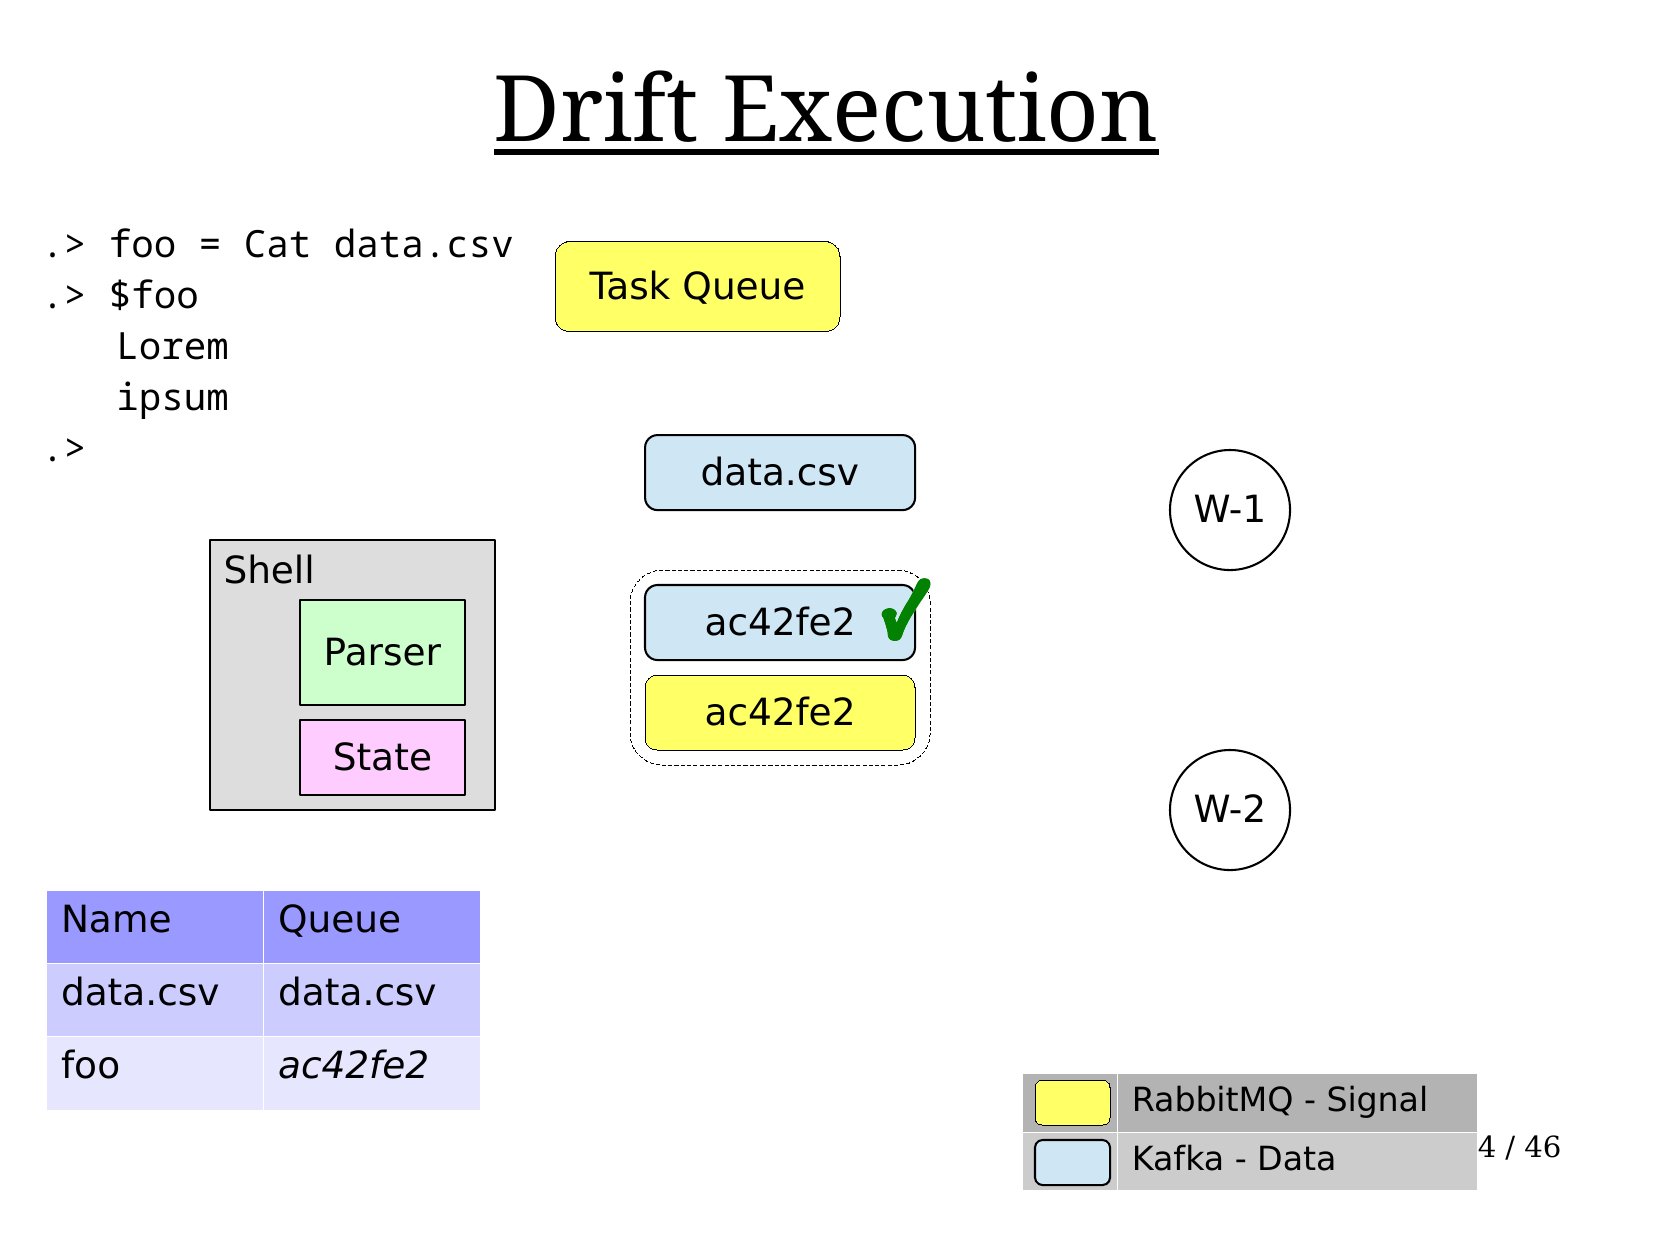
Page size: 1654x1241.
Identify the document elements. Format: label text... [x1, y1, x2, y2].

text_box Shell [208, 541, 331, 601]
text_box [1035, 1080, 1111, 1126]
table_header RabbitMQ - Signal [1118, 1074, 1477, 1132]
text_box [1035, 1140, 1111, 1186]
text_box Task Queue [555, 241, 841, 332]
text_box .> foo = Cat data.csv .> $foo Lorem ipsum .> [26, 210, 451, 413]
text_box Parser [300, 600, 466, 706]
picture [866, 570, 946, 649]
text_box State [300, 720, 466, 796]
table_cell Kafka - Data [1118, 1133, 1477, 1190]
text_box [210, 540, 496, 811]
table_header Queue [264, 891, 480, 963]
table_cell data.csv [264, 964, 480, 1036]
table_cell [1023, 1133, 1117, 1190]
text_box data.csv [645, 435, 916, 511]
title Drift Execution [82, 2, 1571, 211]
table_cell foo [47, 1037, 263, 1110]
text_box [630, 570, 931, 766]
table_header Name [47, 891, 263, 963]
text_box W-2 [1170, 750, 1291, 871]
text_box W-1 [1170, 450, 1291, 571]
table_cell data.csv [47, 964, 263, 1036]
table_cell ac42fe2 [264, 1037, 480, 1110]
table_header [1023, 1074, 1117, 1132]
